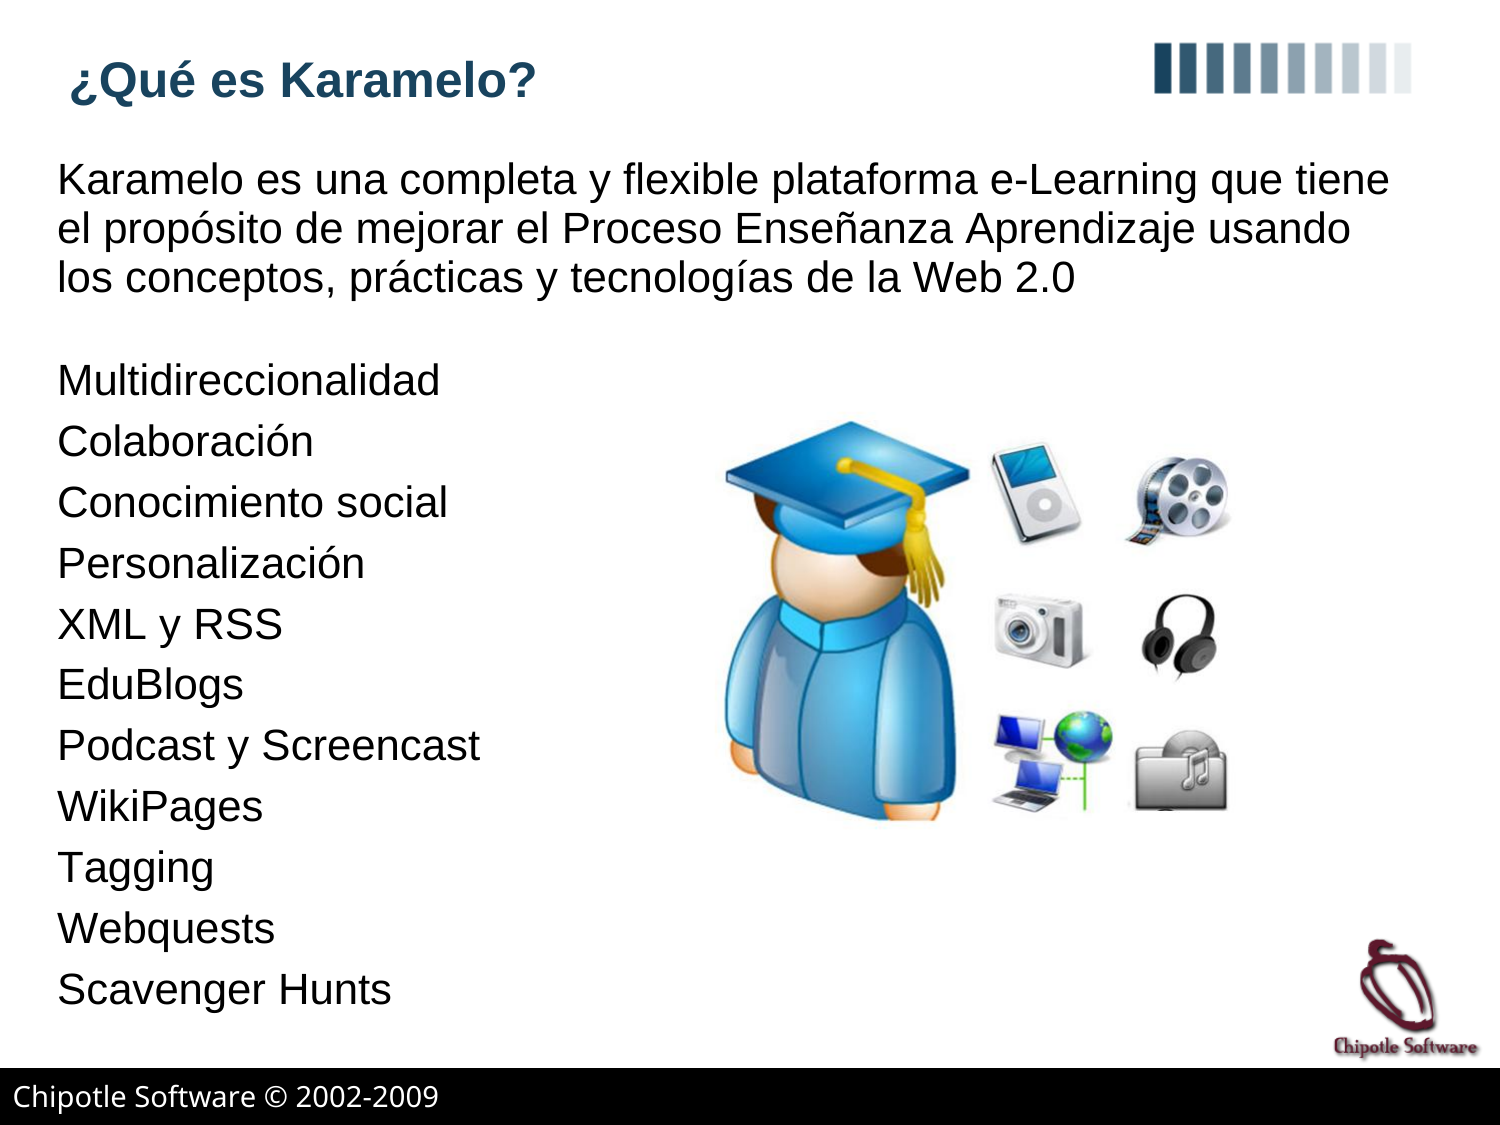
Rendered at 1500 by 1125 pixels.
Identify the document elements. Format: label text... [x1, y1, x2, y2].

picture [1316, 927, 1493, 1075]
title ¿Qué es Karamelo? [53, 43, 709, 119]
text_box Karamelo es una completa y flexible plataforma e-Learning que tiene el propósito de mejorar el Proceso Enseñanza Aprendizaje usando los conceptos, prácticas y tecnologías de la Web 2.0 Multidireccionalidad Colaboración Conocimiento social Personalización XML y RSS EduBlogs Podcast y Screencast WikiPages Tagging Webquests Scavenger Hunts [42, 147, 1418, 1022]
picture [1126, 29, 1447, 117]
